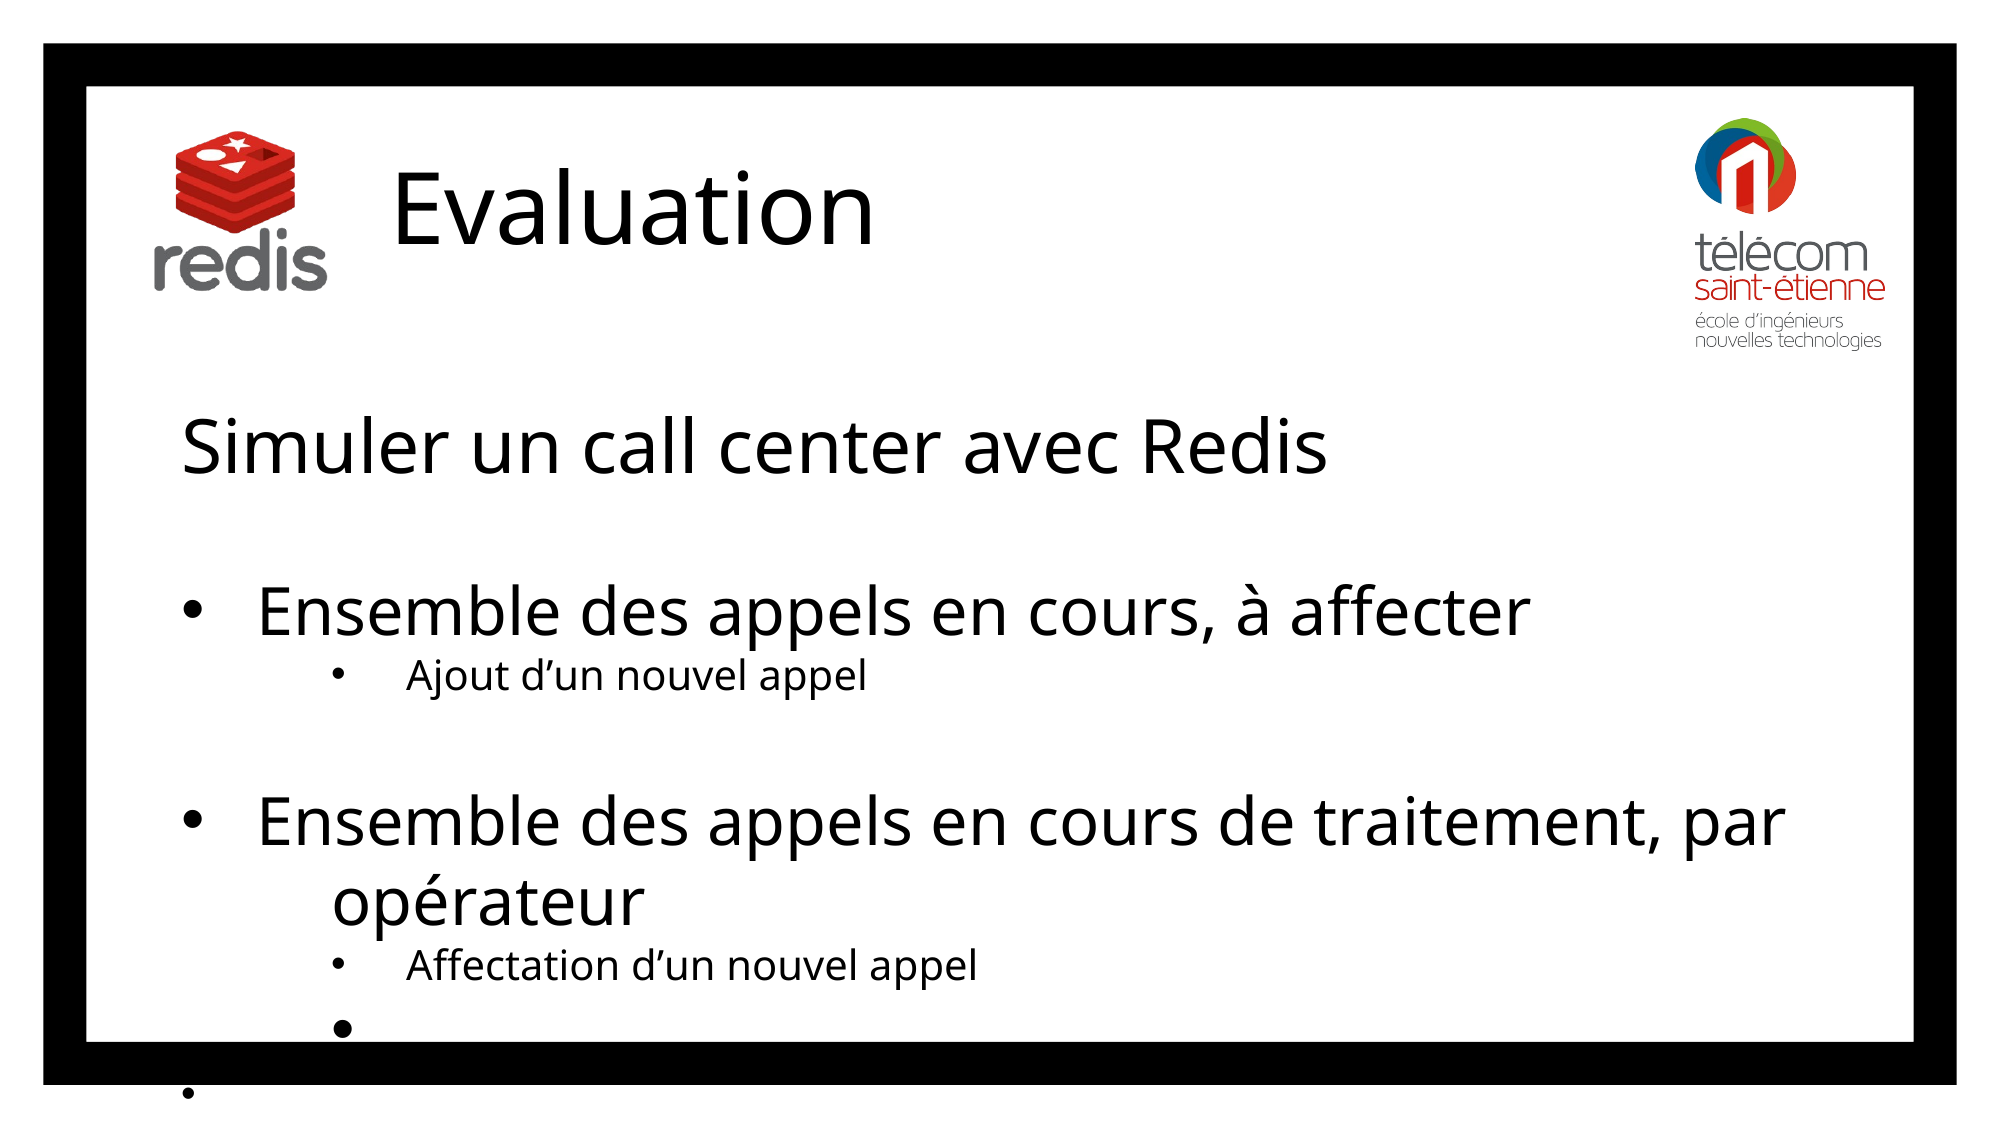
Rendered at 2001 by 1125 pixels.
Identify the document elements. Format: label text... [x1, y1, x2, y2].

text_box Simuler un call center avec Redis Ensemble des appels en cours, à affecter Ajout d’un nouvel appel Ensemble des appels en cours de traitement, par opérateur Affectation d’un nouvel appel [166, 391, 1849, 1125]
title Evaluation [369, 138, 1849, 304]
picture [129, 116, 351, 304]
picture [1715, 134, 1730, 138]
picture [1695, 118, 1885, 351]
